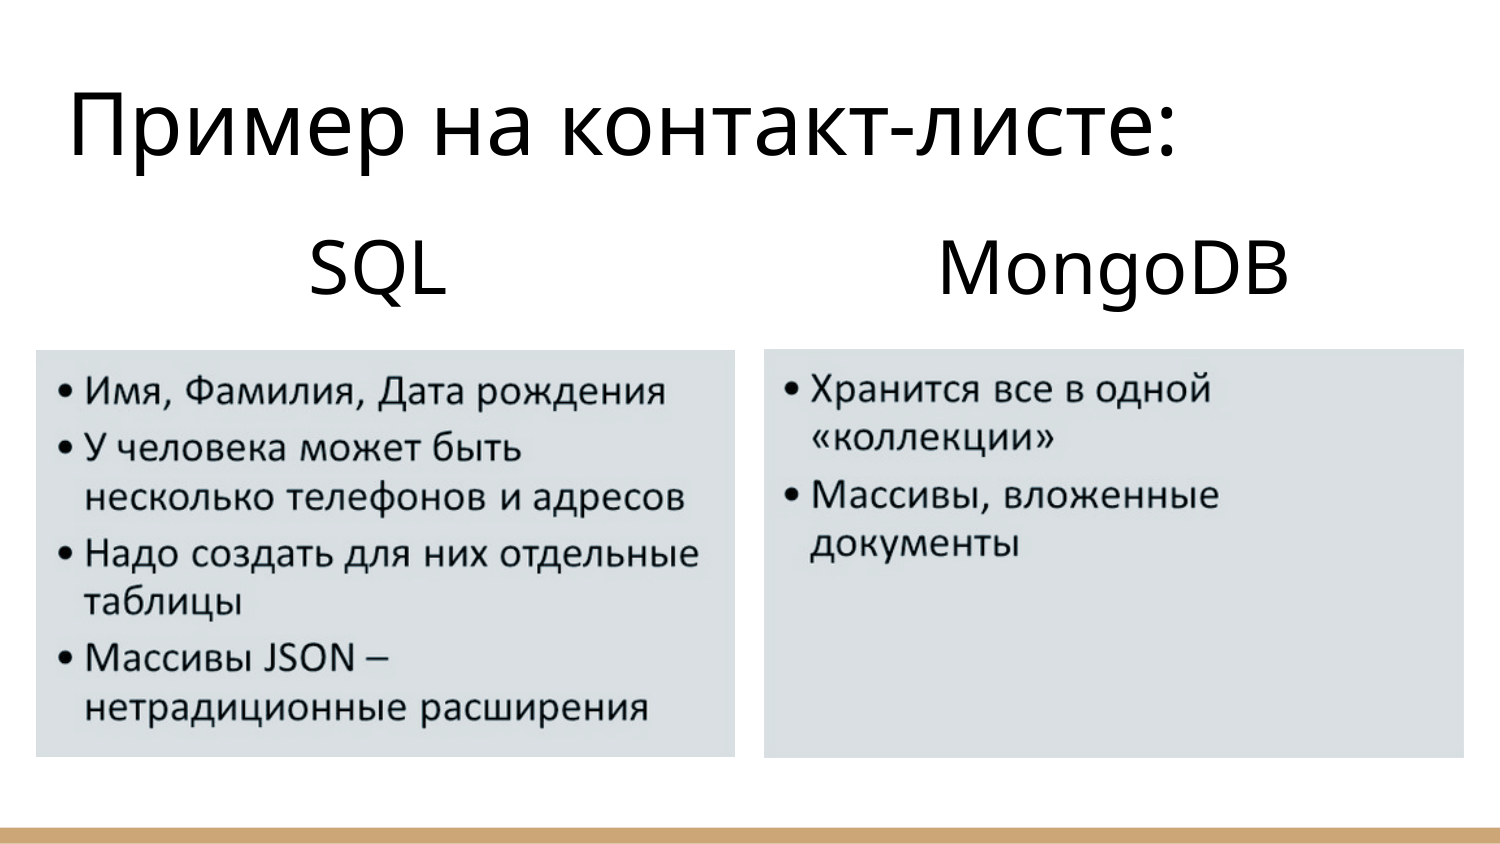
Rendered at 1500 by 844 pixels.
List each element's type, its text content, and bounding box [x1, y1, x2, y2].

title SQL [36, 188, 721, 325]
picture [36, 350, 735, 757]
picture [764, 349, 1464, 758]
title MongoDB [760, 188, 1469, 325]
title Пример на контакт-листе: [51, 51, 1449, 189]
